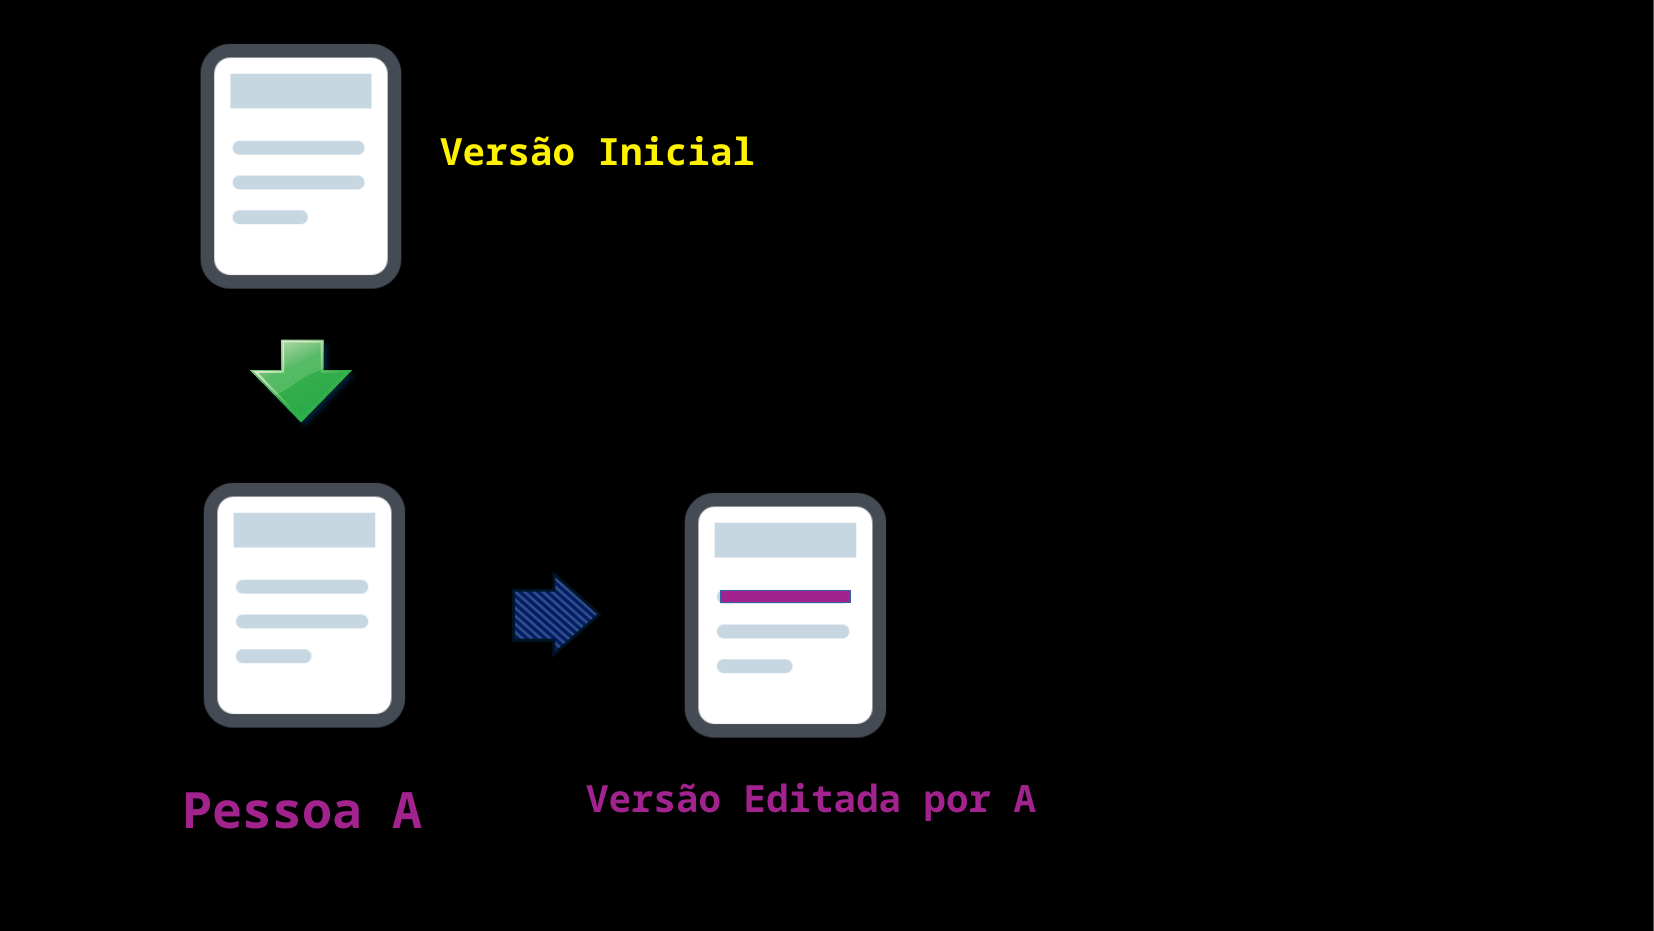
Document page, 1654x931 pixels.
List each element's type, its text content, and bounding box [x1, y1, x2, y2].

text_box Versão Editada por A [571, 764, 1052, 827]
text_box Versão Inicial [425, 118, 770, 181]
picture [0, 0, 1654, 931]
text_box Pessoa A [167, 767, 438, 846]
text_box [720, 590, 851, 603]
